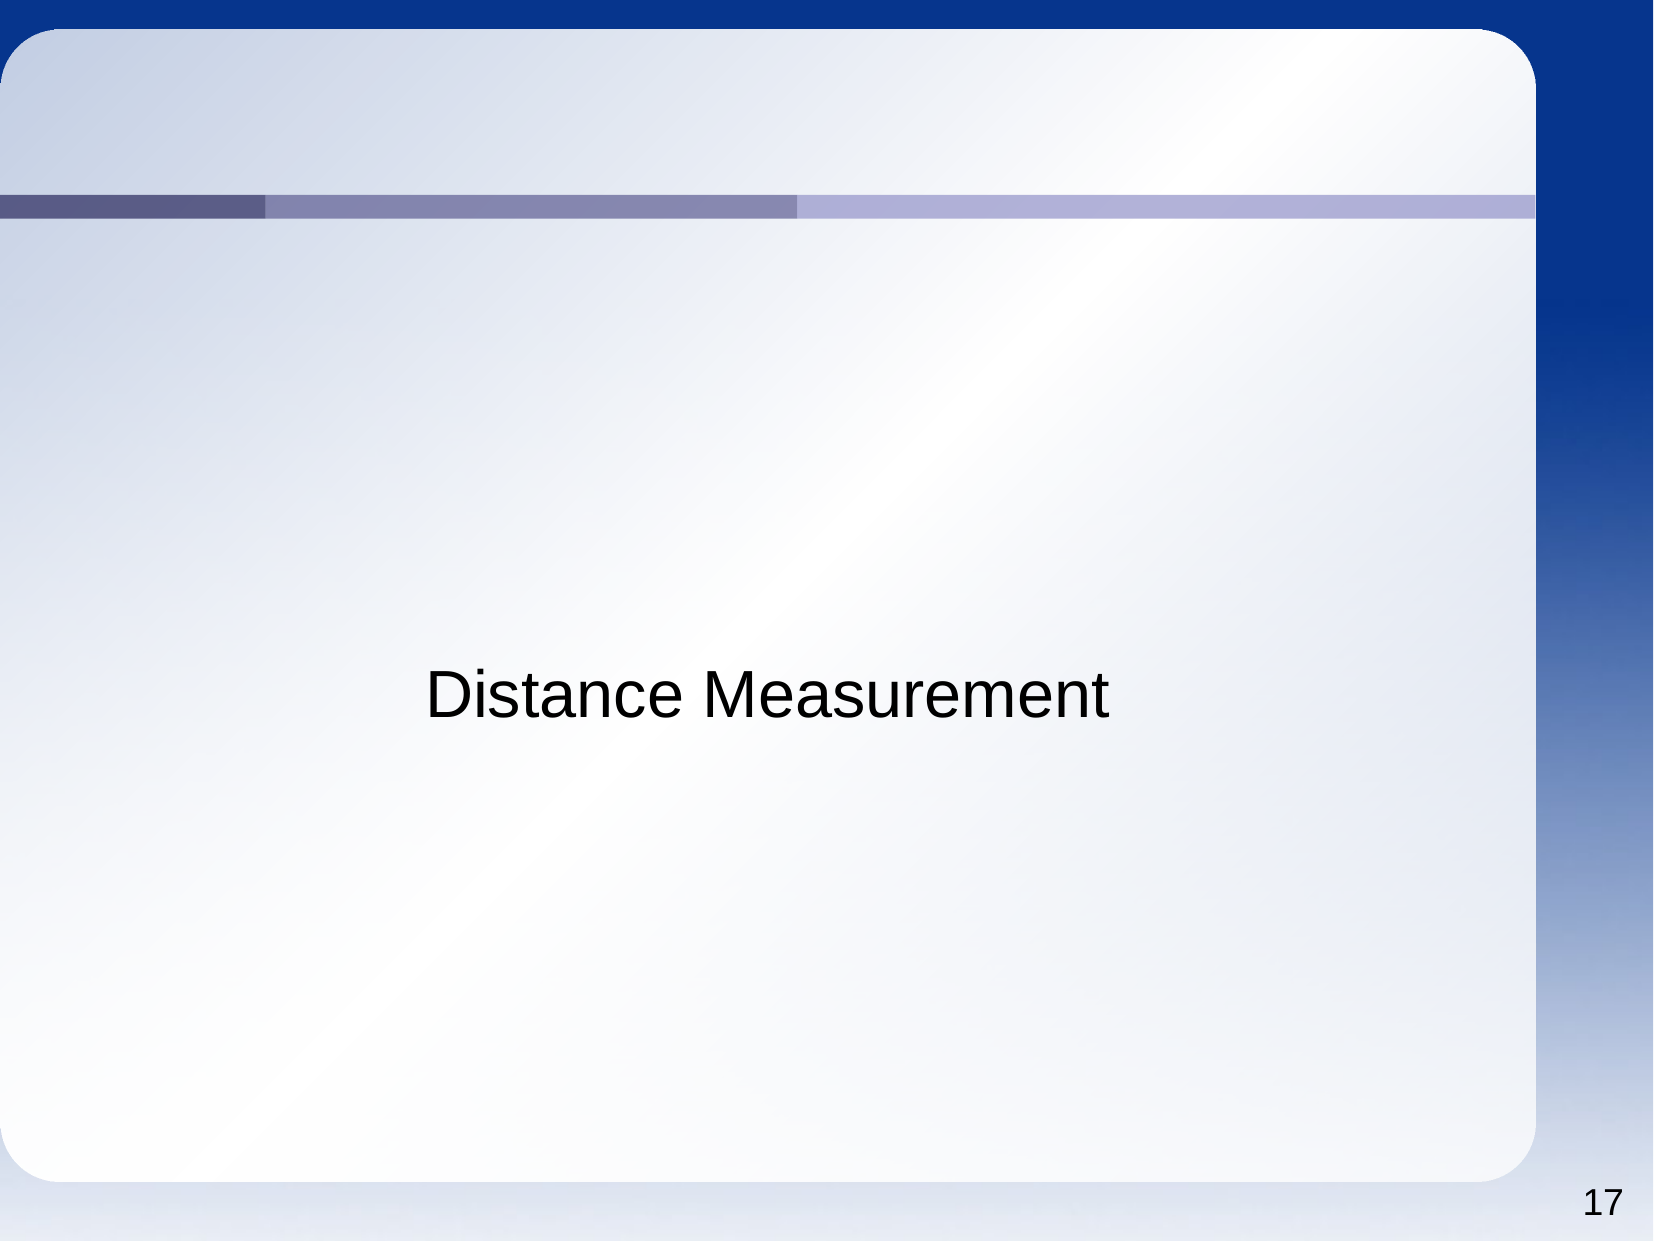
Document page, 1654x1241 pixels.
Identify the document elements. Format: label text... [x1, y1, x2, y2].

picture [0, 0, 1654, 1241]
subtitle Distance Measurement [29, 236, 1506, 1152]
